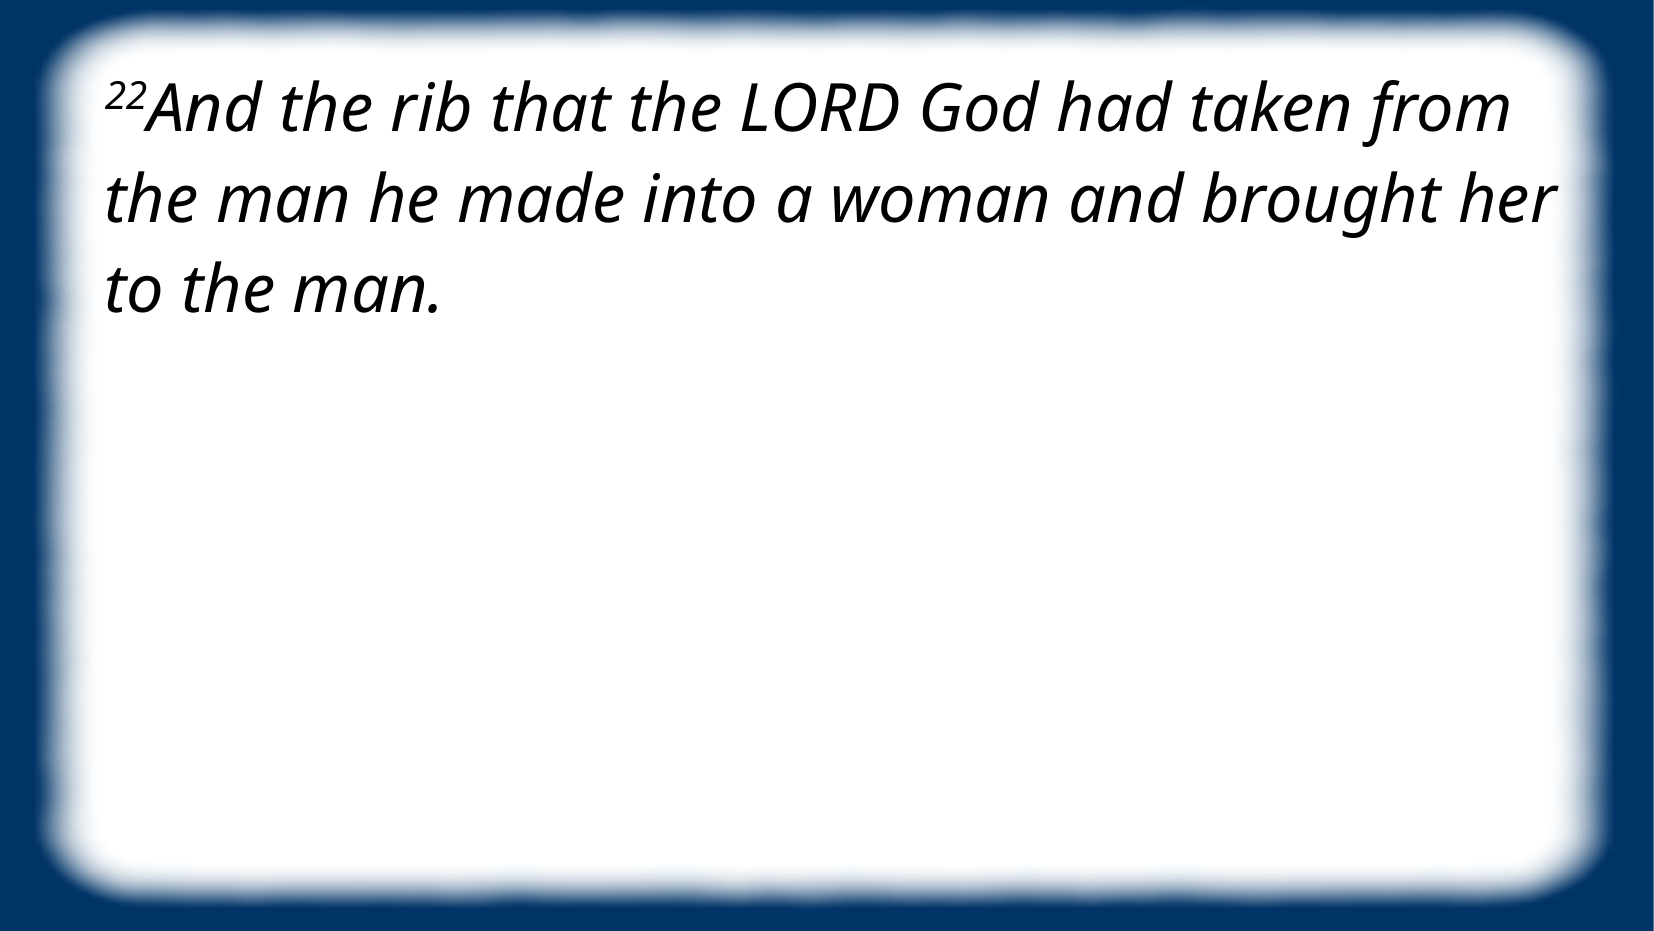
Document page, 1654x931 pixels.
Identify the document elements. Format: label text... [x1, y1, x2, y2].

picture [0, 0, 1654, 931]
text_box 22And the rib that the LORD God had taken from the man he made into a woman and brought her to the man. [90, 52, 1576, 346]
